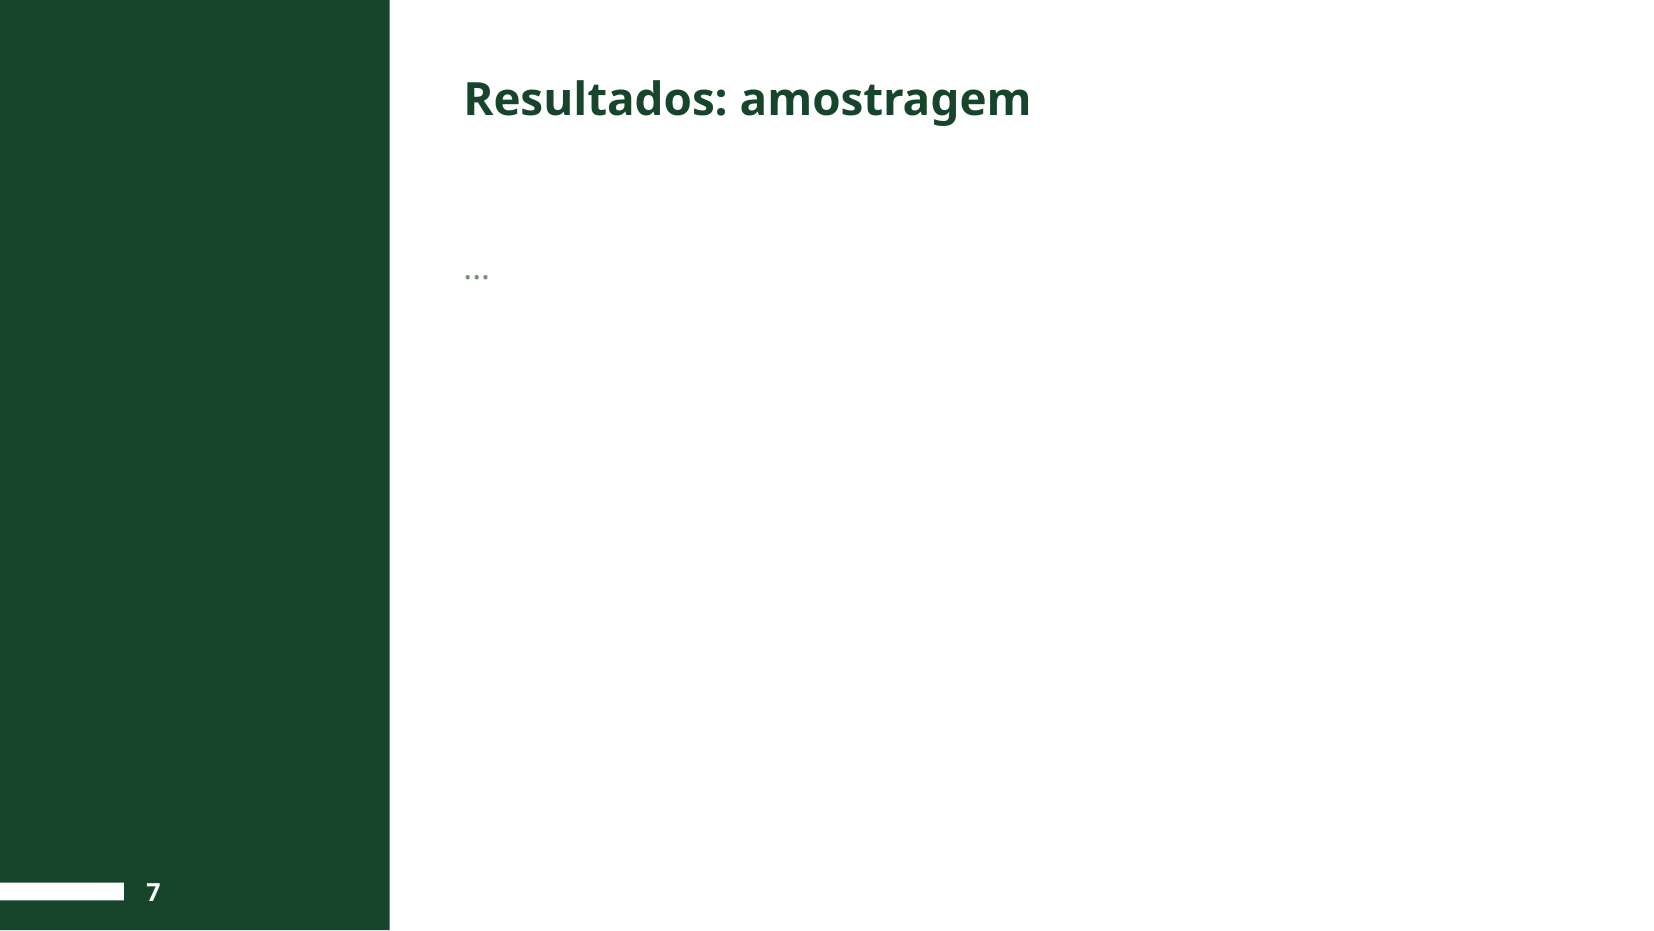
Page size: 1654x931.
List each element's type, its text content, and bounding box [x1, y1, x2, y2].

text_box <número> [79, 870, 228, 913]
text_box Resultados: amostragem [448, 59, 1601, 177]
text_box [0, 0, 390, 931]
text_box ... [448, 236, 1601, 810]
